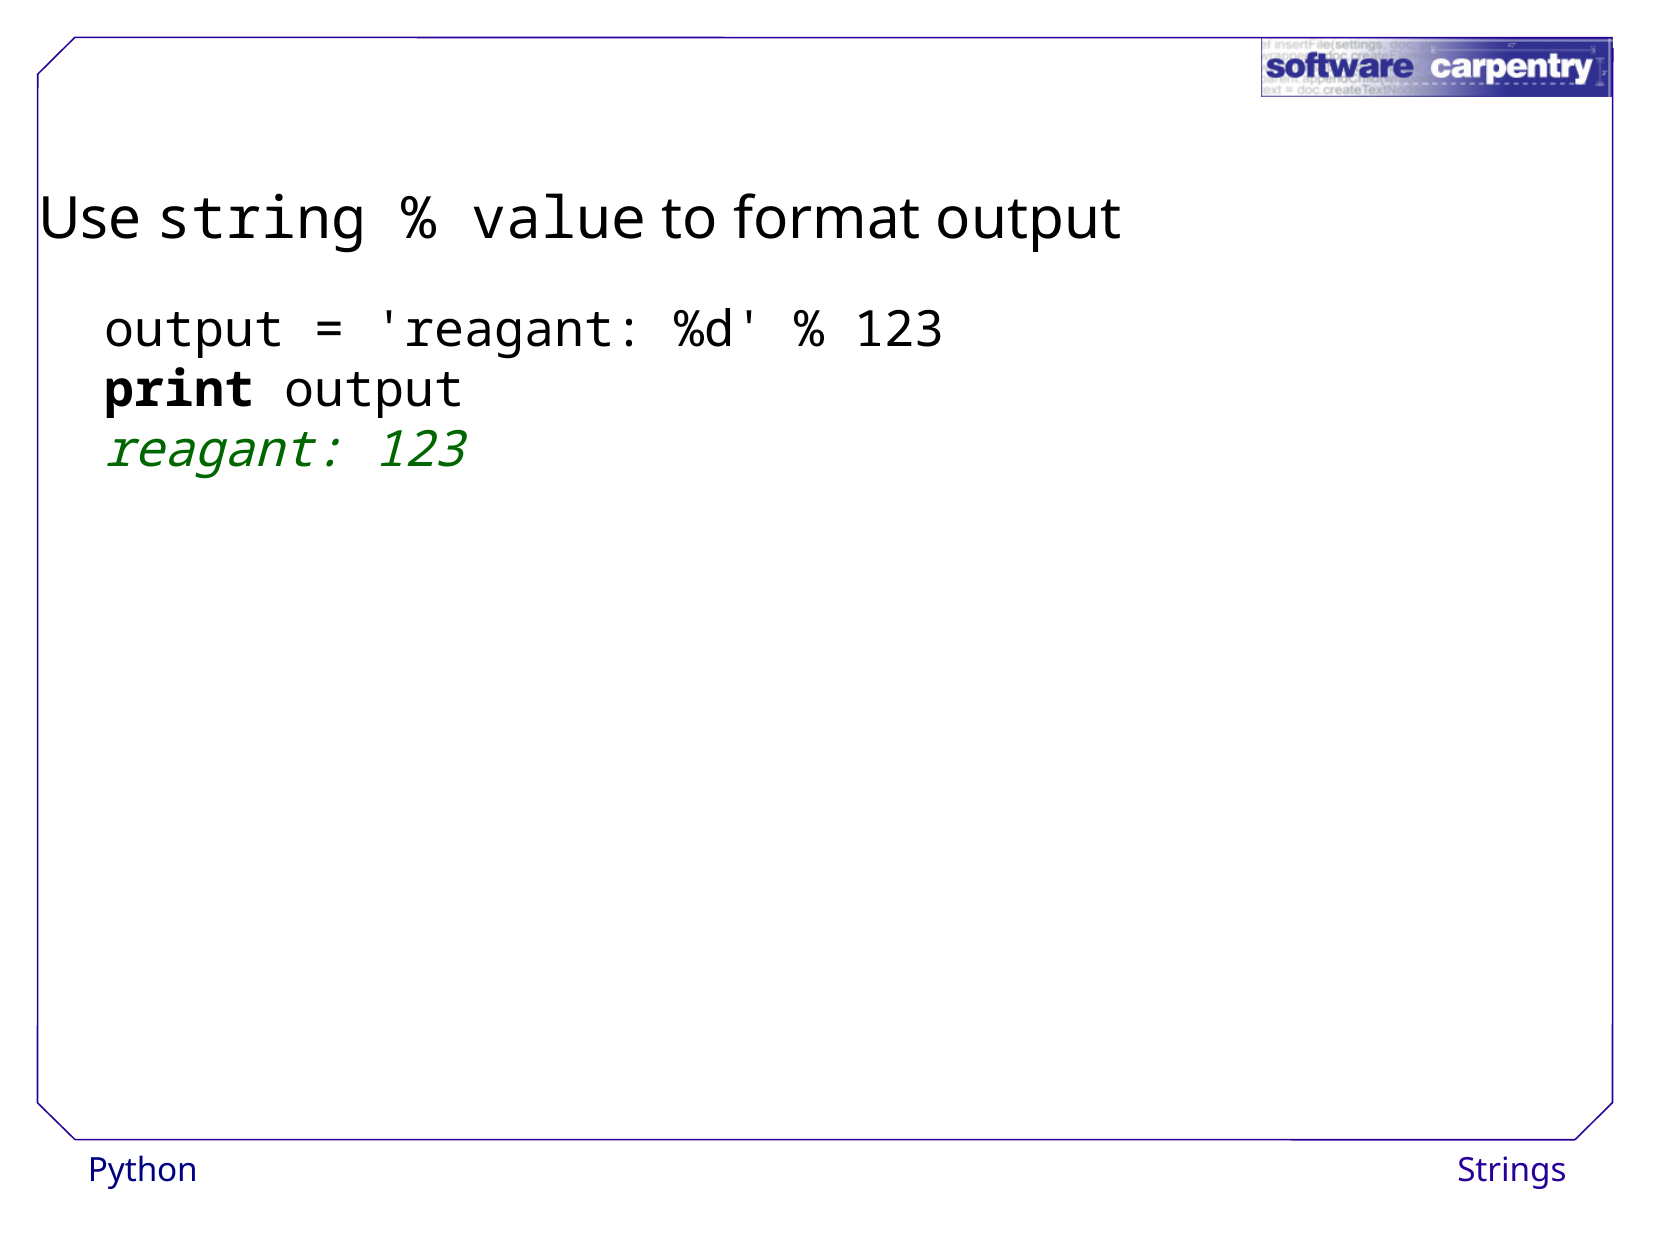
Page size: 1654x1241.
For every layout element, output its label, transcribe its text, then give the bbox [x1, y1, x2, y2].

text_box output = 'reagant: %d' % 123 print output reagant: 123 [89, 289, 1300, 951]
text_box Use string % value to format output [23, 138, 1287, 259]
picture [1261, 39, 1613, 97]
